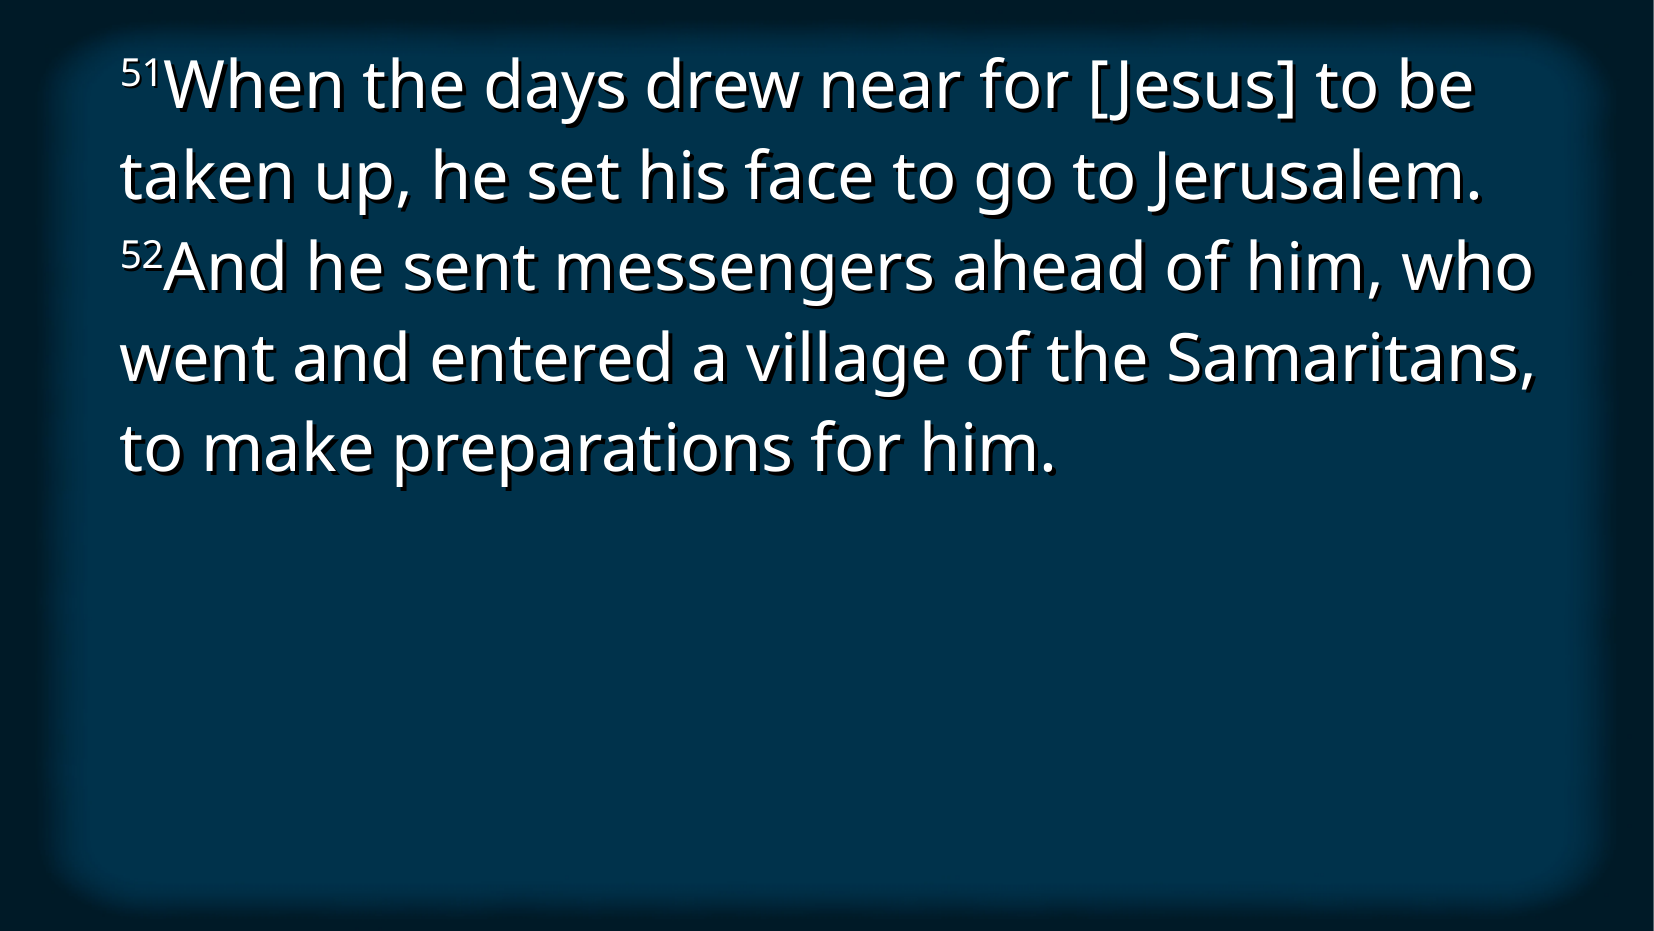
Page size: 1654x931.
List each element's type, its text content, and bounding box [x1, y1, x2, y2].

picture [0, 0, 1654, 931]
text_box 51When the days drew near for [Jesus] to be taken up, he set his face to go to Jerusalem. 52And he sent messengers ahead of him, who went and entered a village of the Samaritans, to make preparations for him. [105, 30, 1561, 489]
